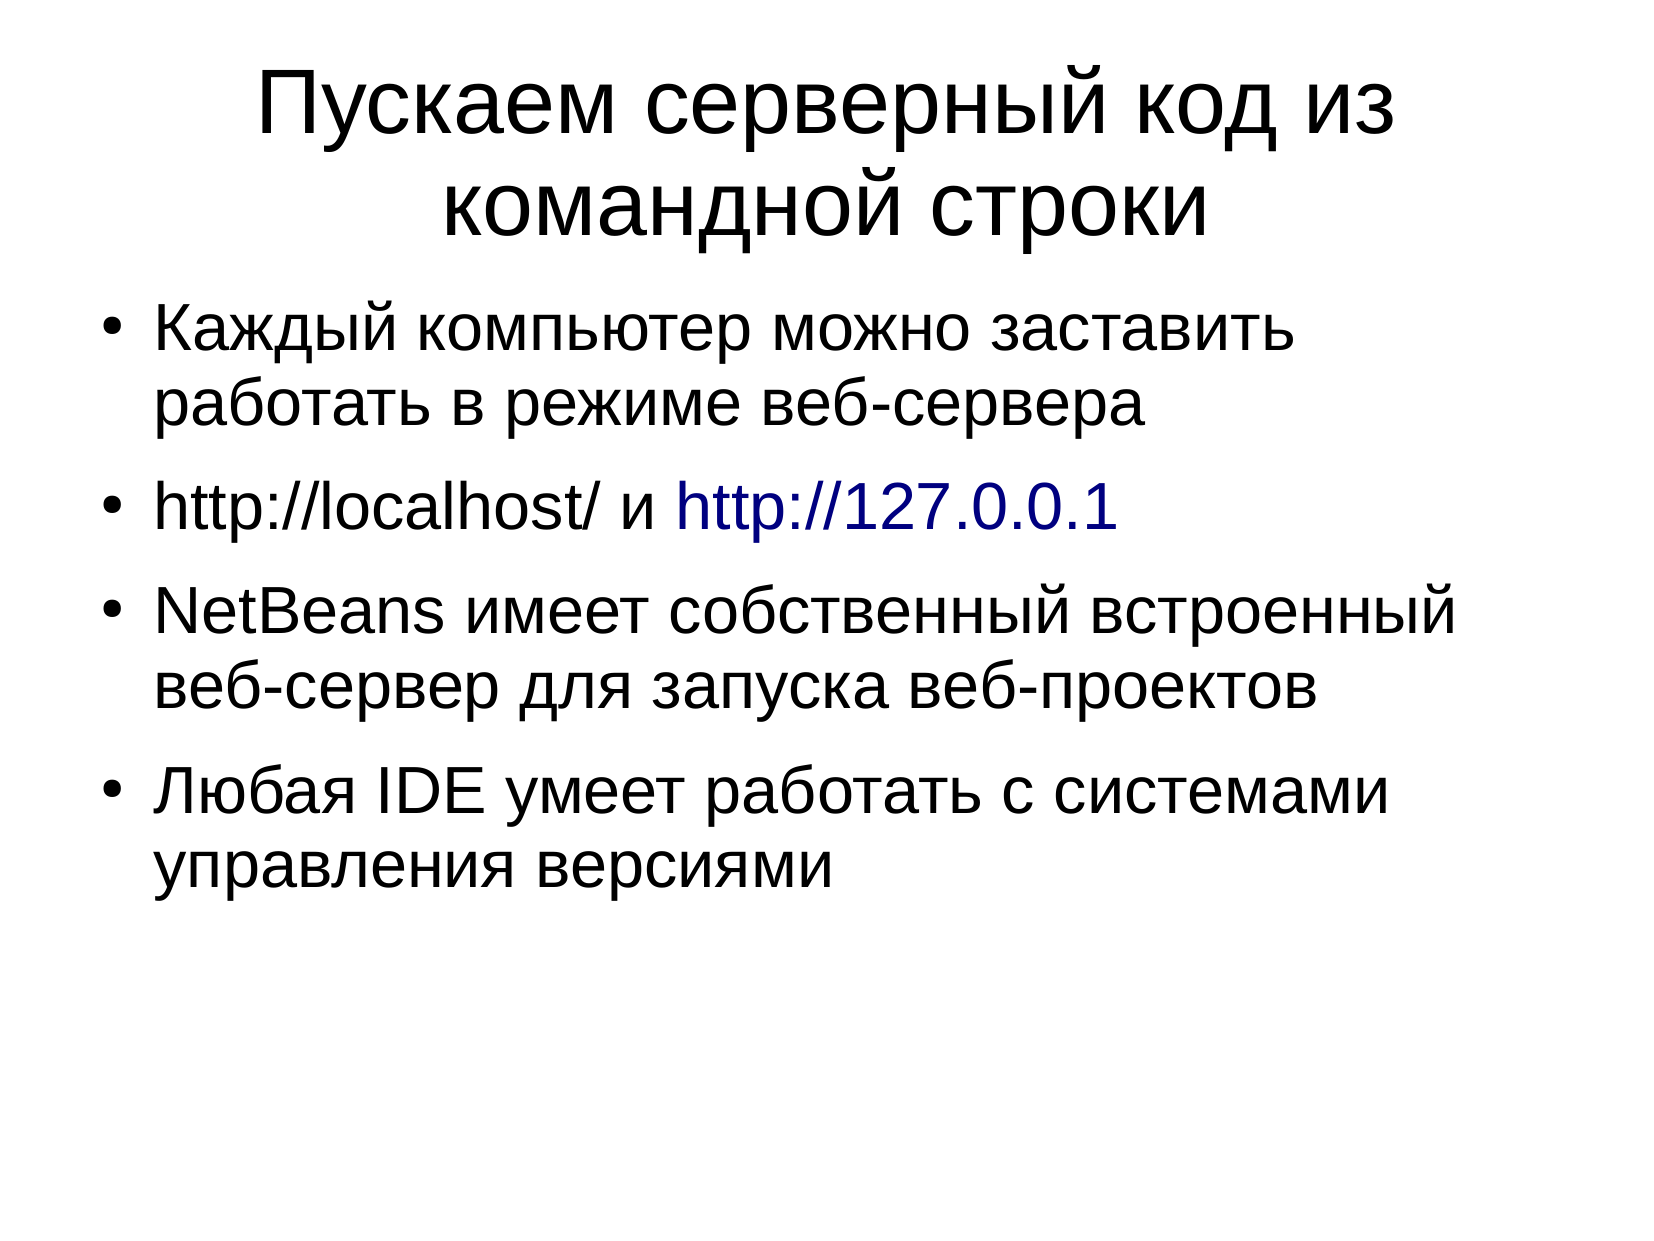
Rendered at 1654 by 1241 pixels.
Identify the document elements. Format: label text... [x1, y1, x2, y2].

list Каждый компьютер можно заставить работать в режиме веб-сервера http://localhost/ и http://127.0.0.1 NetBeans имеет собственный встроенный веб-сервер для запуска веб-проектов Любая IDE умеет работать с системами управления версиями [82, 290, 1571, 1010]
title Пускаем серверный код из командной строки [82, 49, 1571, 257]
